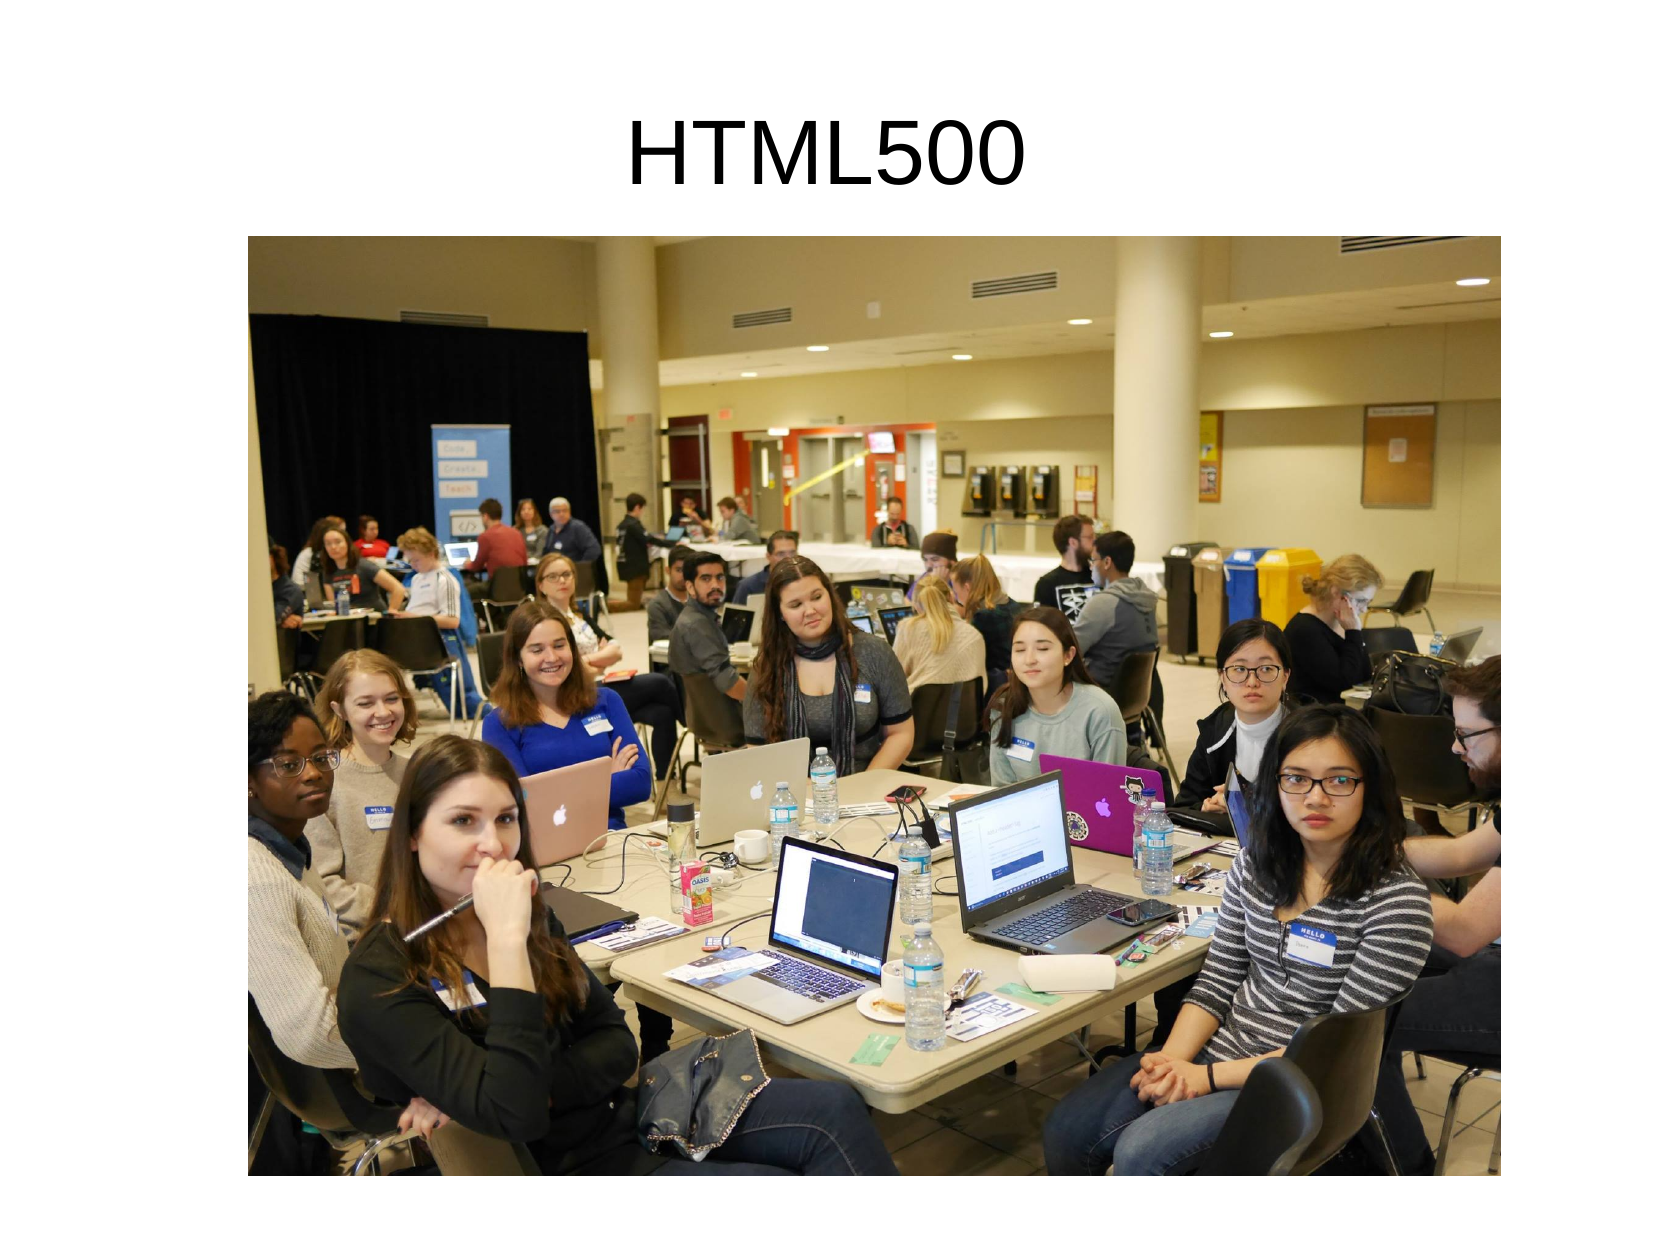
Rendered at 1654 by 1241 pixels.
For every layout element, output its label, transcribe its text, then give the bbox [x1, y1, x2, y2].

title HTML500 [82, 49, 1571, 257]
picture [248, 236, 1501, 1176]
